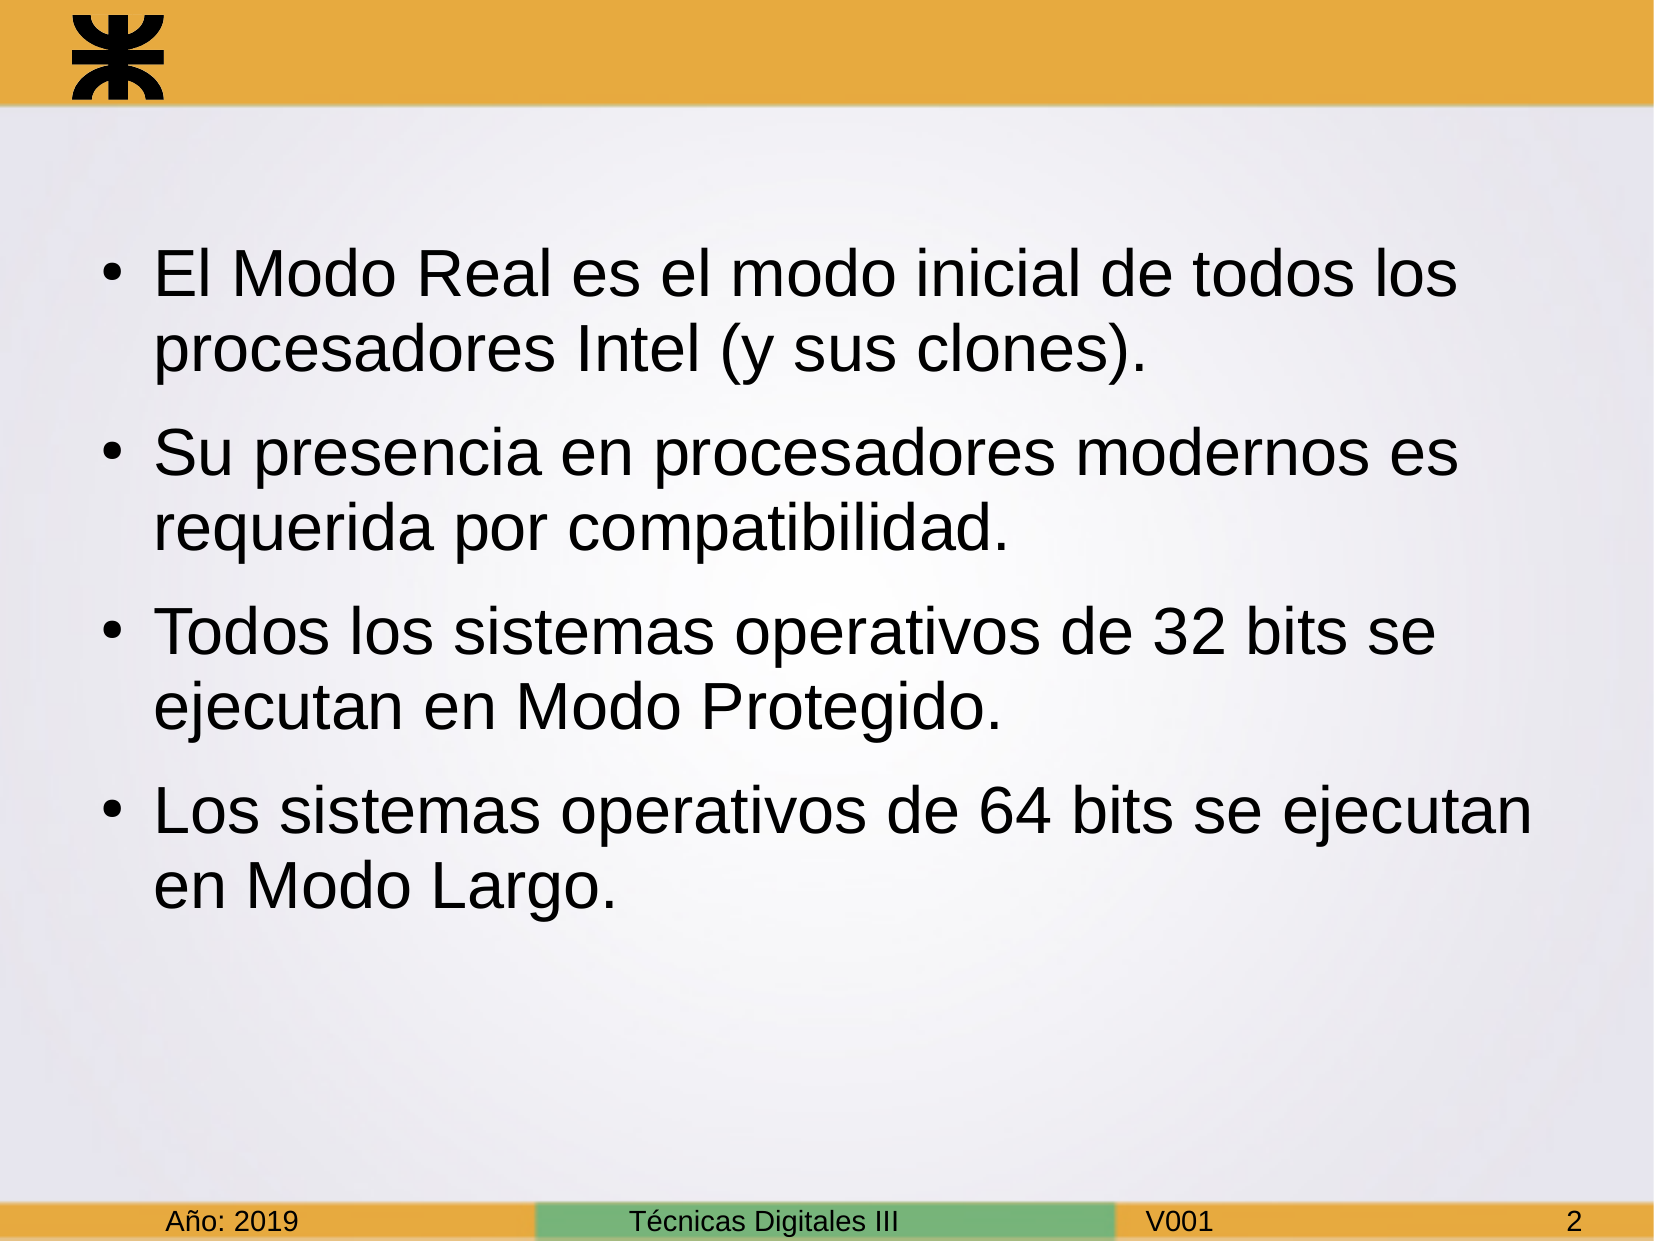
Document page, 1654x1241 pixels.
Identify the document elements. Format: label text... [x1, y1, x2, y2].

picture [0, 0, 1654, 1241]
list El Modo Real es el modo inicial de todos los procesadores Intel (y sus clones). Su presencia en procesadores modernos es requerida por compatibilidad. Todos los sistemas operativos de 32 bits se ejecutan en Modo Protegido. Los sistemas operativos de 64 bits se ejecutan en Modo Largo. [82, 236, 1571, 1123]
